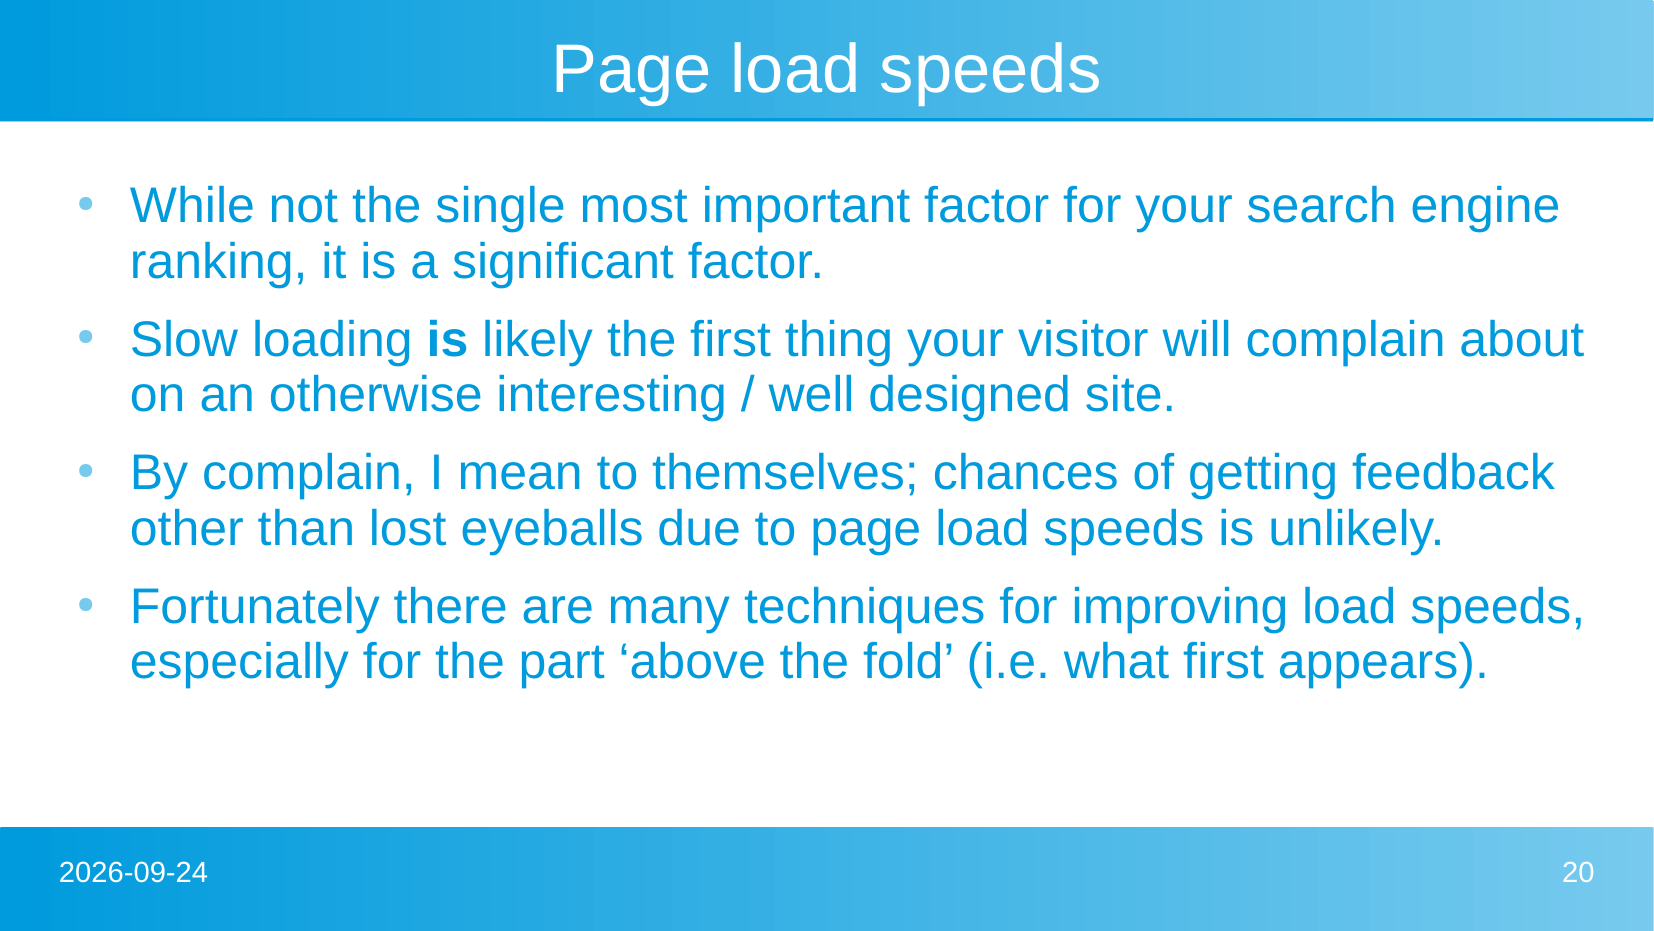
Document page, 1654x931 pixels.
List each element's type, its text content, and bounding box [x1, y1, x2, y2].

list While not the single most important factor for your search engine ranking, it is a significant factor. Slow loading is likely the first thing your visitor will complain about on an otherwise interesting / well designed site. By complain, I mean to themselves; chances of getting feedback other than lost eyeballs due to page load speeds is unlikely. Fortunately there are many techniques for improving load speeds, especially for the part ‘above the fold’ (i.e. what first appears). [59, 177, 1595, 768]
title Page load speeds [59, 29, 1595, 108]
